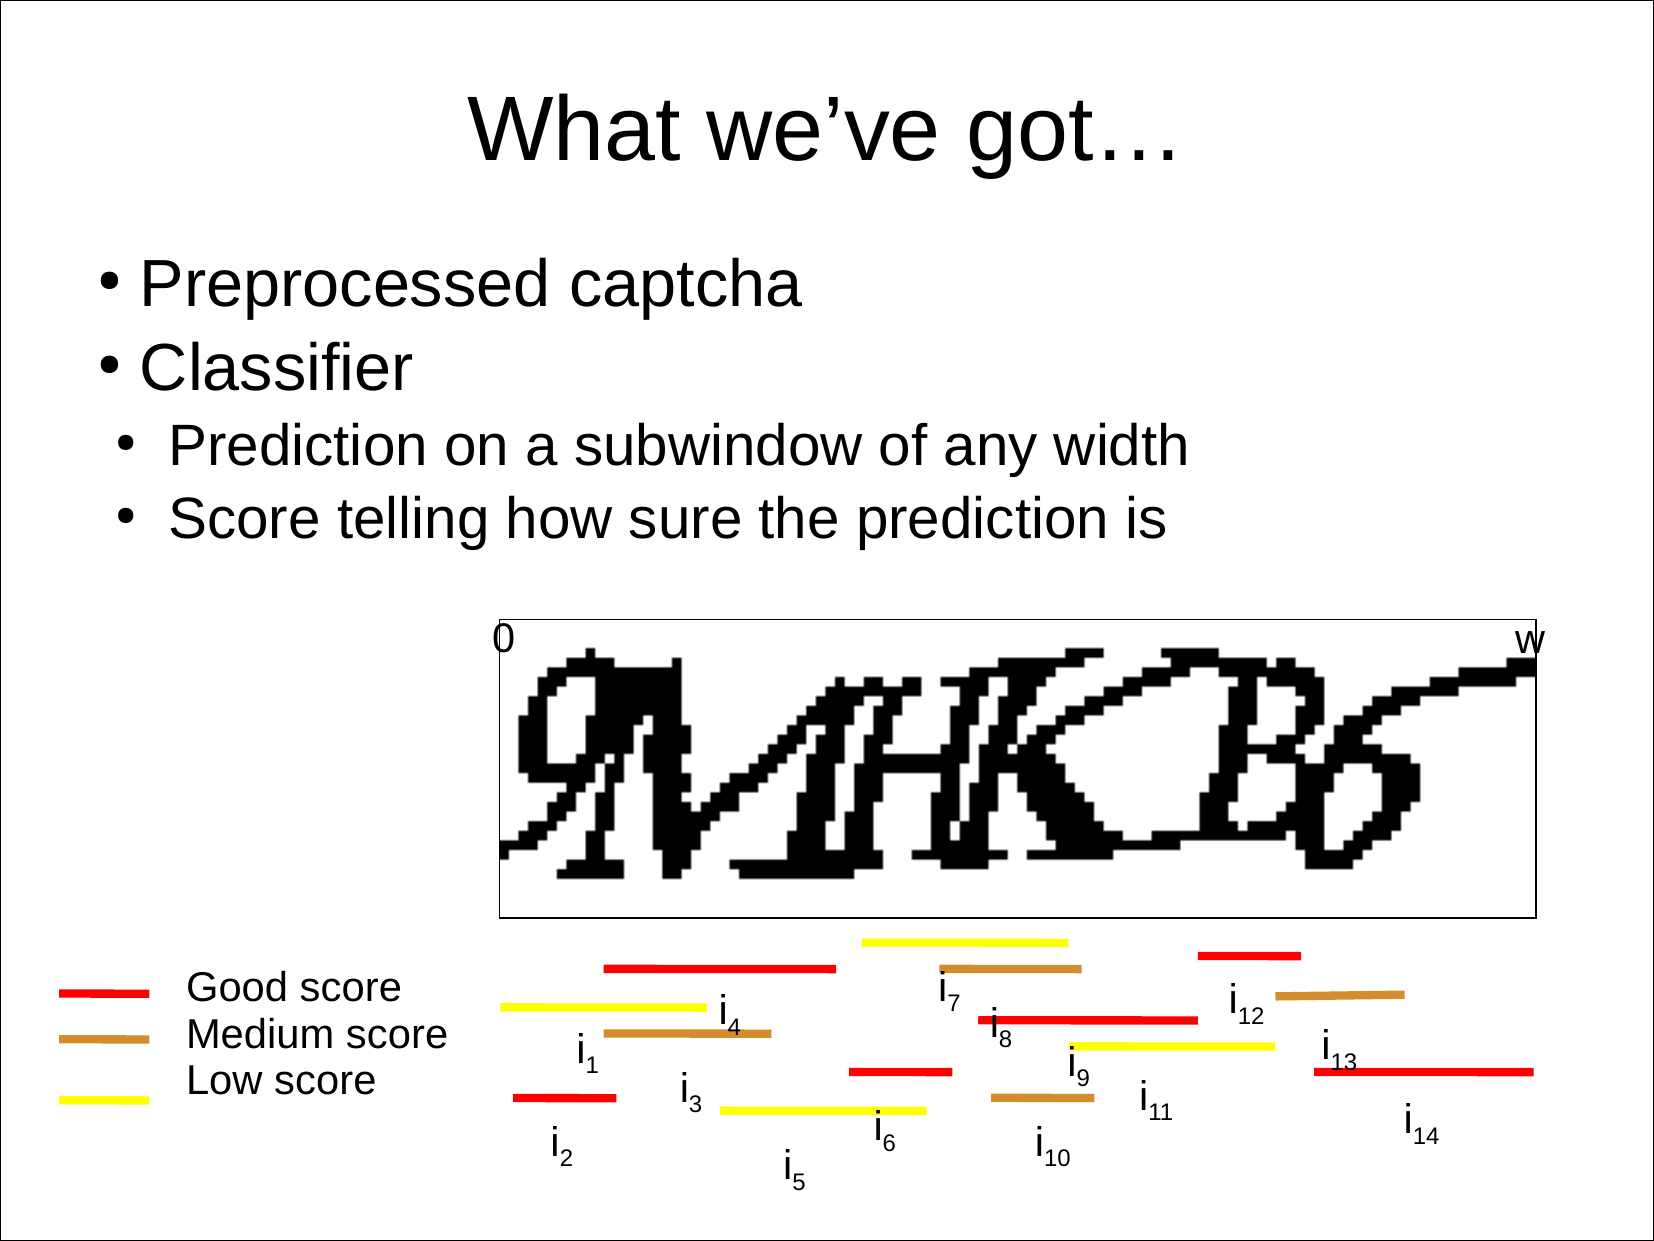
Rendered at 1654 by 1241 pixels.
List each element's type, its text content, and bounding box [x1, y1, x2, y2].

text_box i7 [923, 955, 976, 1025]
text_box i2 [535, 1110, 588, 1180]
list Preprocessed captcha Classifier Prediction on a subwindow of any width Score telling how sure the prediction is [82, 245, 1571, 706]
text_box i13 [1306, 1014, 1373, 1084]
text_box i3 [664, 1057, 718, 1126]
text_box i14 [1388, 1088, 1455, 1158]
picture [500, 620, 1536, 918]
title What we’ve got… [82, 25, 1571, 233]
text_box i5 [768, 1134, 821, 1203]
text_box 0 [477, 607, 531, 669]
text_box w [1500, 608, 1561, 670]
text_box i10 [1020, 1110, 1086, 1180]
text_box i1 [561, 1018, 614, 1087]
text_box i6 [858, 1095, 911, 1165]
text_box i9 [1052, 1031, 1105, 1100]
text_box i12 [1213, 968, 1280, 1038]
text_box i11 [1124, 1065, 1189, 1134]
text_box i4 [703, 979, 756, 1048]
text_box i8 [975, 992, 1028, 1061]
text_box Good score Medium score Low score [171, 956, 464, 1112]
